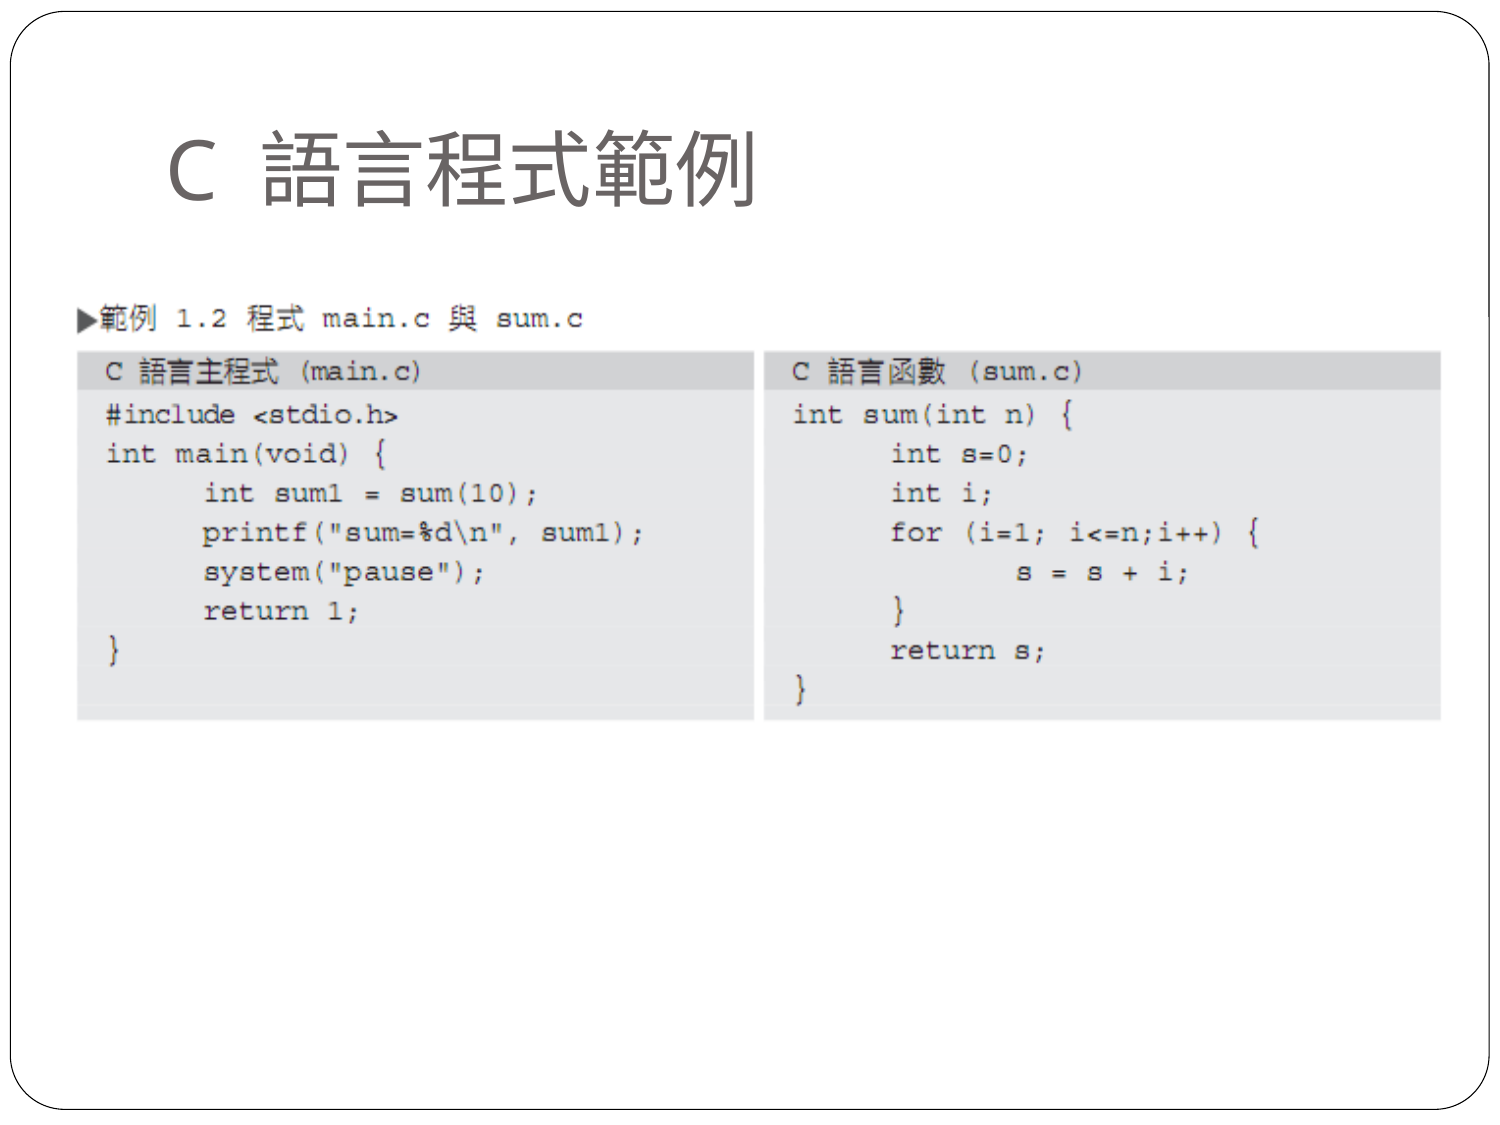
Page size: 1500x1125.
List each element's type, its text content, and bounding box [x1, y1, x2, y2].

title C 語言程式範例 [150, 44, 1426, 233]
text_box [58, 292, 1455, 737]
